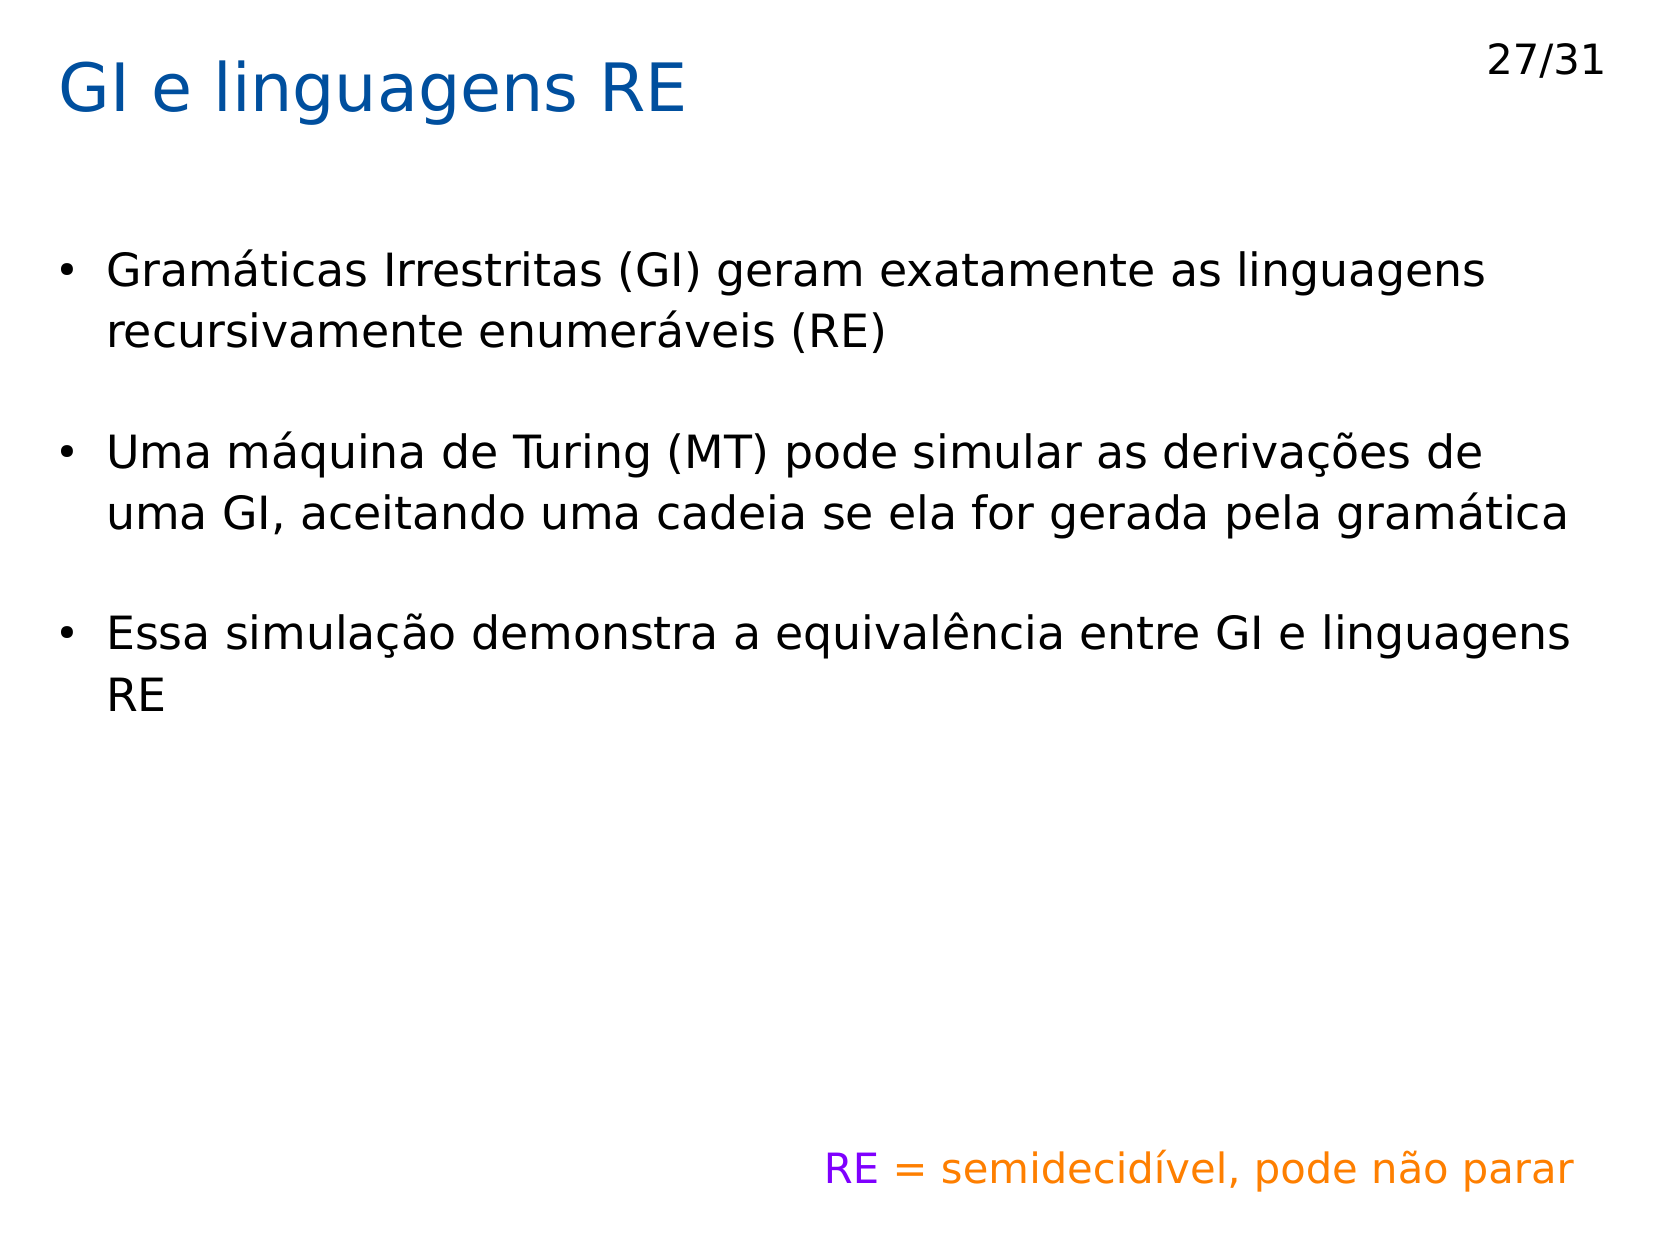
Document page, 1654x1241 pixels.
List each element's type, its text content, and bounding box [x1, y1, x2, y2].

title GI e linguagens RE [59, 10, 1625, 167]
list Gramáticas Irrestritas (GI) geram exatamente as linguagens recursivamente enumeráveis (RE) Uma máquina de Turing (MT) pode simular as derivações de uma GI, aceitando uma cadeia se ela for gerada pela gramática Essa simulação demonstra a equivalência entre GI e linguagens RE [59, 236, 1595, 1182]
text_box RE = semidecidível, pode não parar [809, 1137, 1595, 1220]
